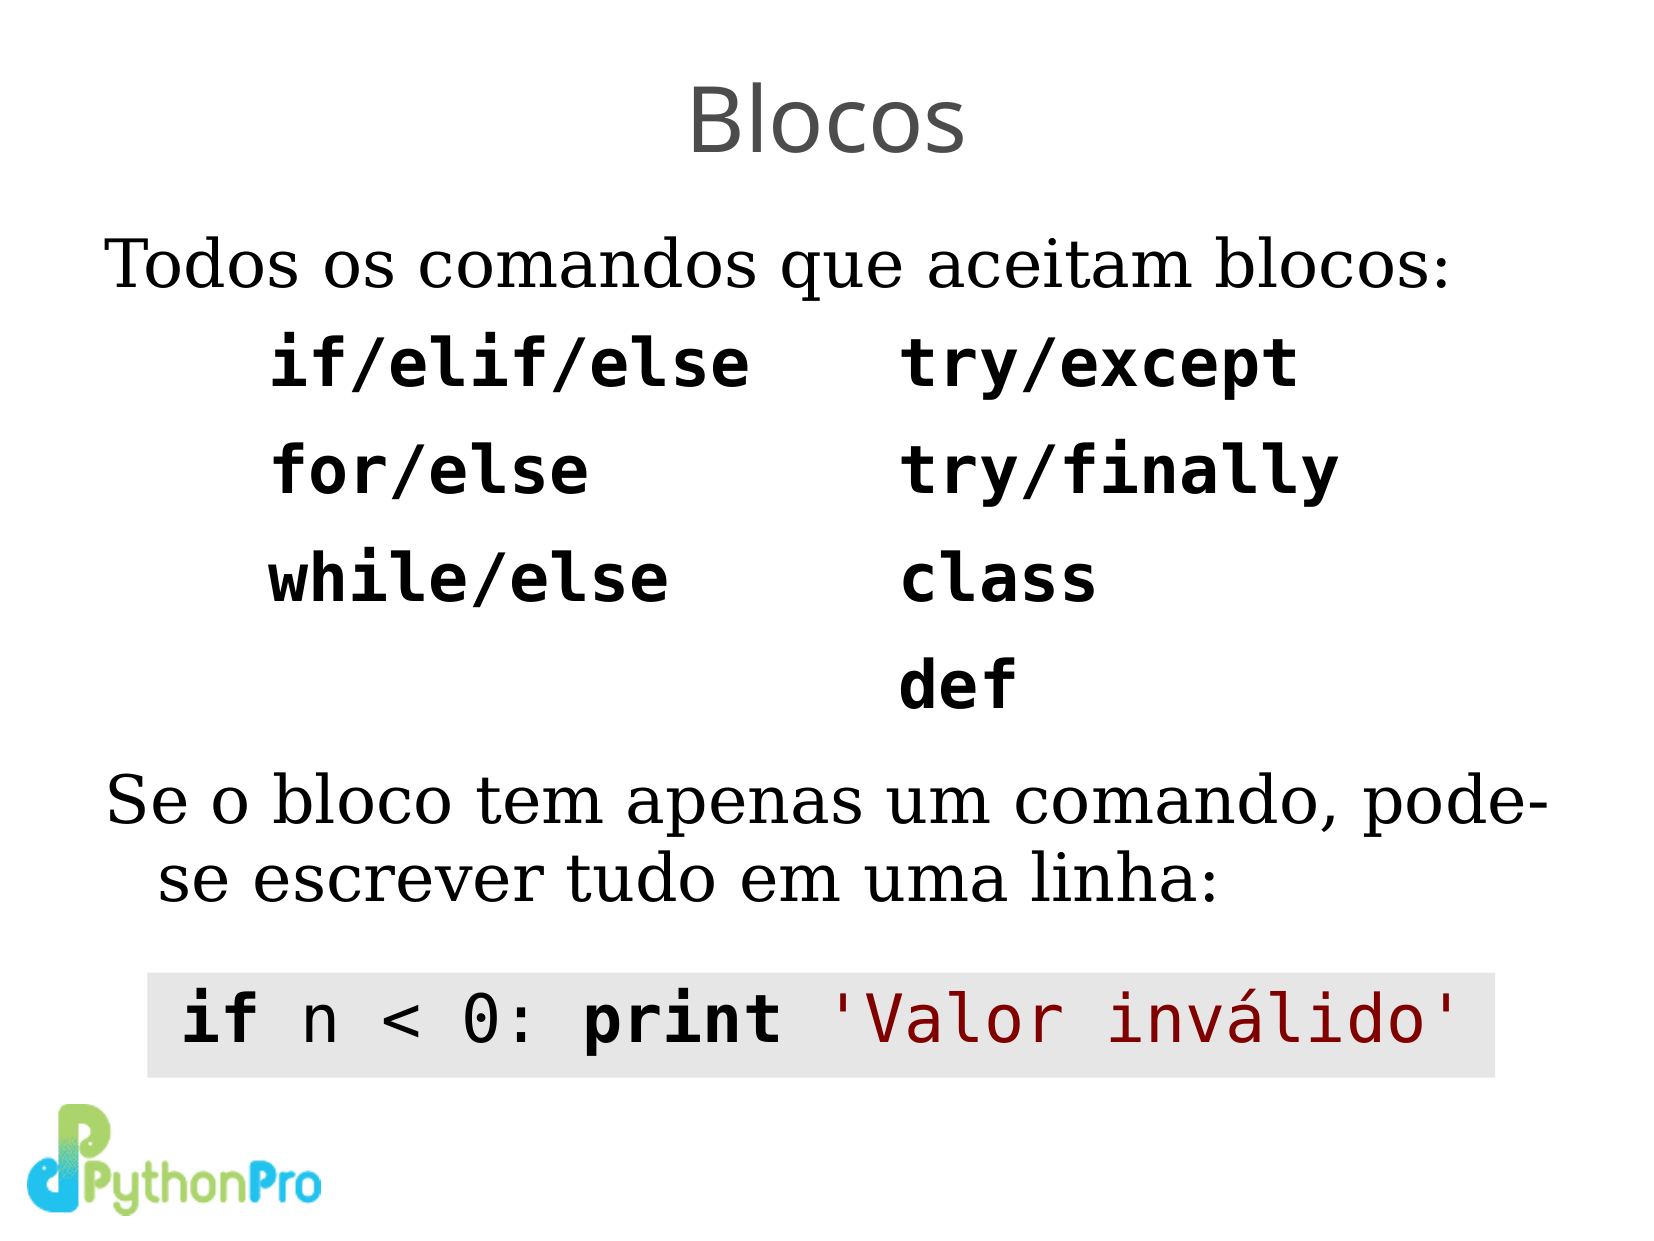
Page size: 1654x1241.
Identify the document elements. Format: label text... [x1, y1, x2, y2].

picture [27, 1104, 321, 1216]
text_box if n < 0: print 'Valor inválido' [147, 972, 1496, 1078]
list if/elif/else for/else while/else [250, 324, 838, 618]
title Blocos [82, 13, 1571, 222]
list Todos os comandos que aceitam blocos: Se o bloco tem apenas um comando, pode-se escrever tudo em uma linha: [86, 225, 1595, 1088]
list try/except try/finally class def [881, 324, 1458, 725]
